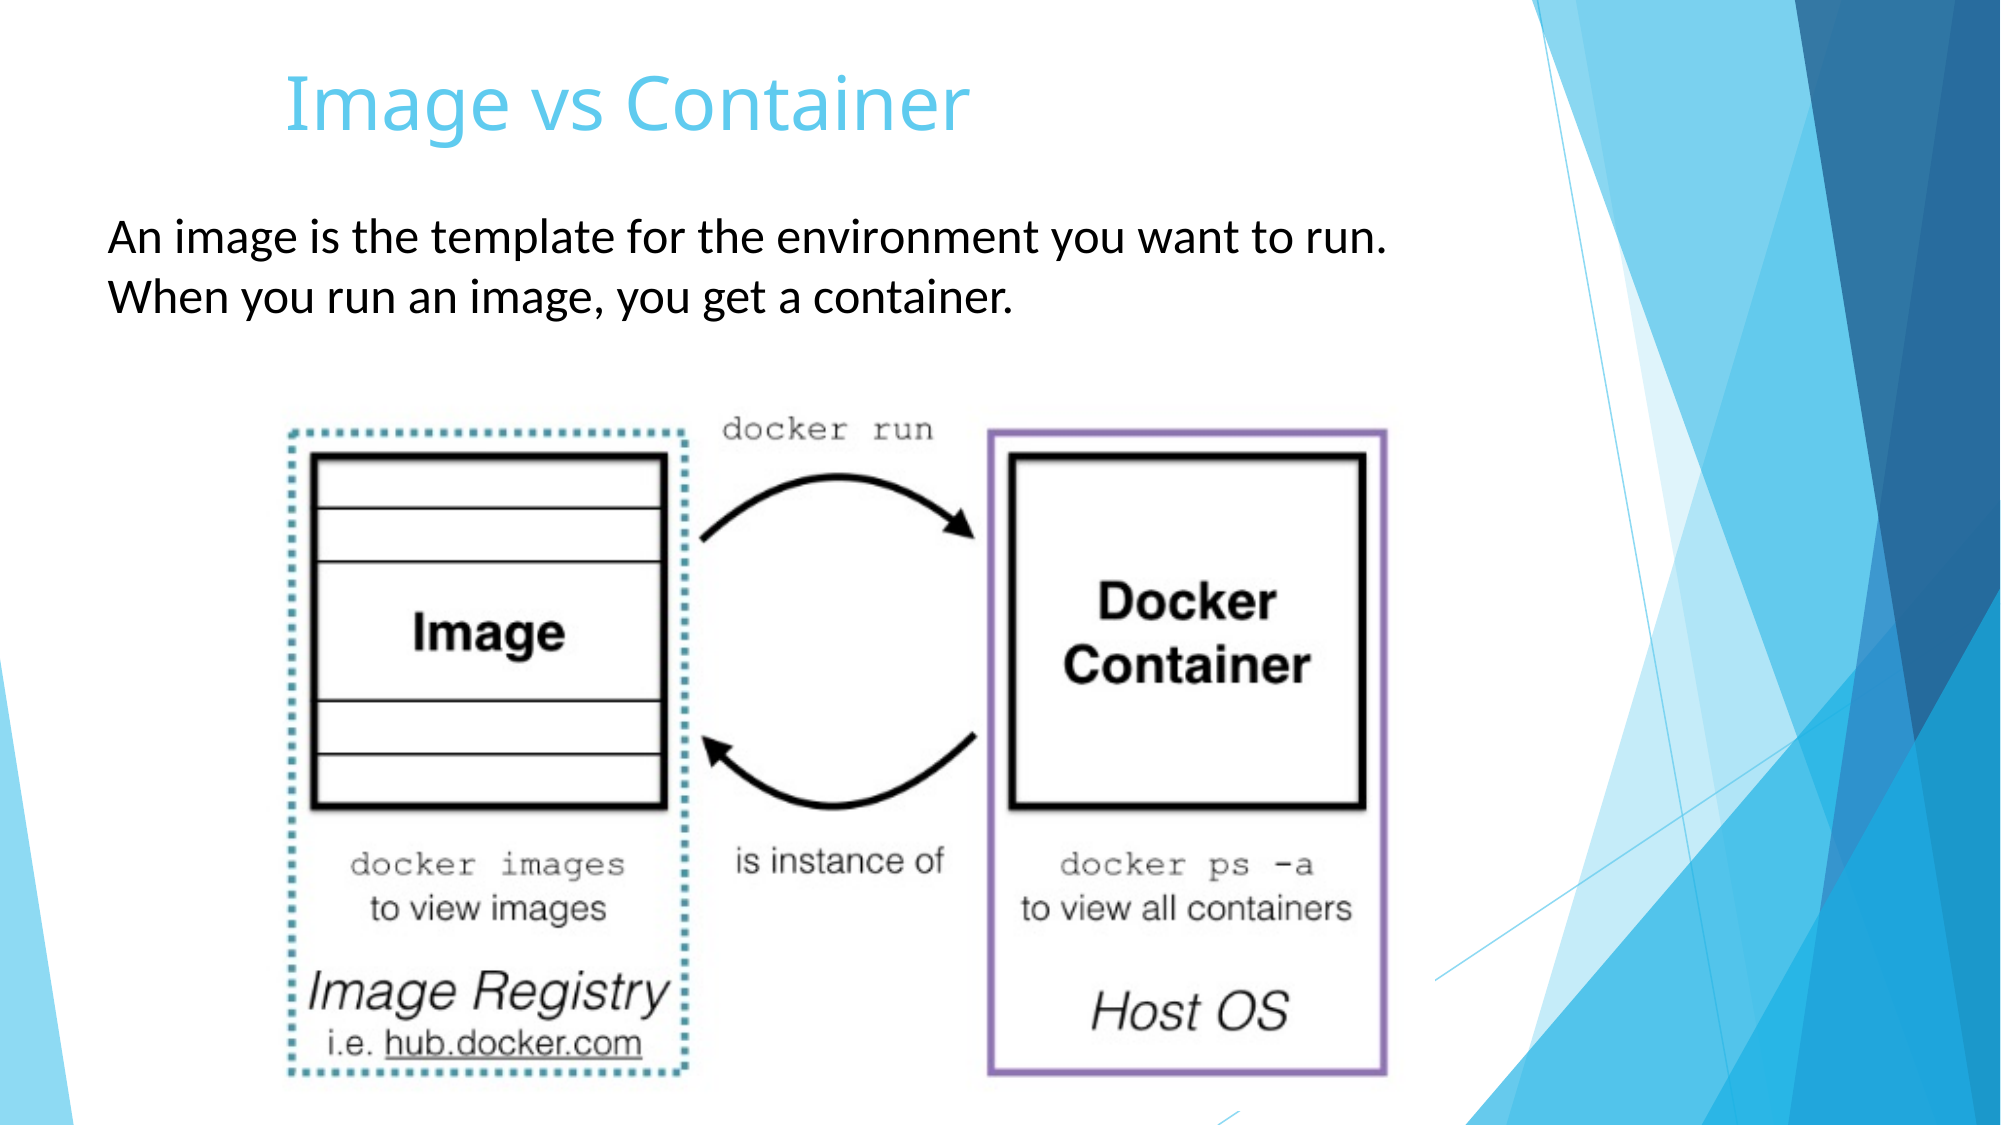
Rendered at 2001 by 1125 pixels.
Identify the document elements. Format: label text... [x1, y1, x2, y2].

picture [252, 392, 1435, 1111]
text_box Image vs Container [270, 47, 1417, 196]
text_box An image is the template for the environment you want to run. When you run an image, you get a container. [92, 196, 1505, 392]
